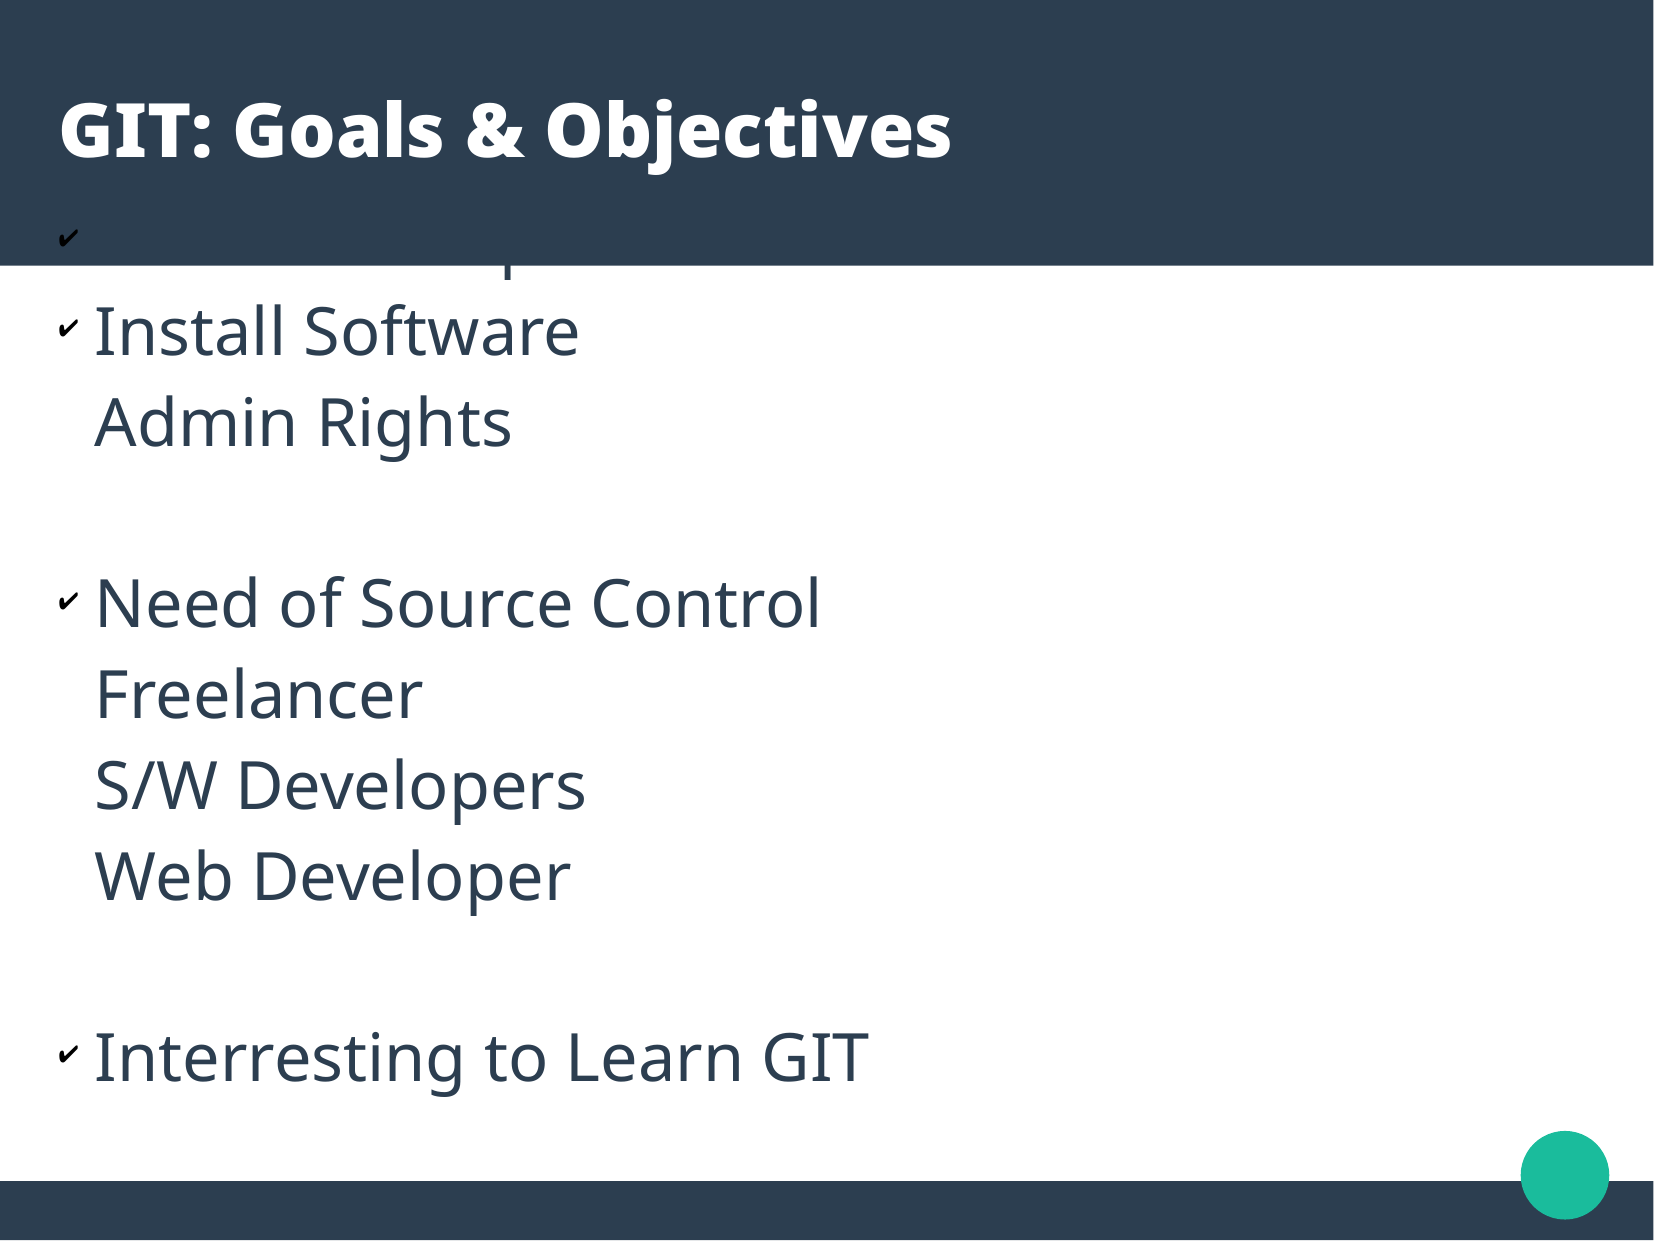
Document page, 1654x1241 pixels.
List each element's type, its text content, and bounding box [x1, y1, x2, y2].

title GIT: Goals & Objectives [59, 40, 1595, 216]
subtitle Basic of Computers Install Software Admin Rights Need of Source Control Freelancer S/W Developers Web Developer Interresting to Learn GIT [59, 271, 1595, 1205]
